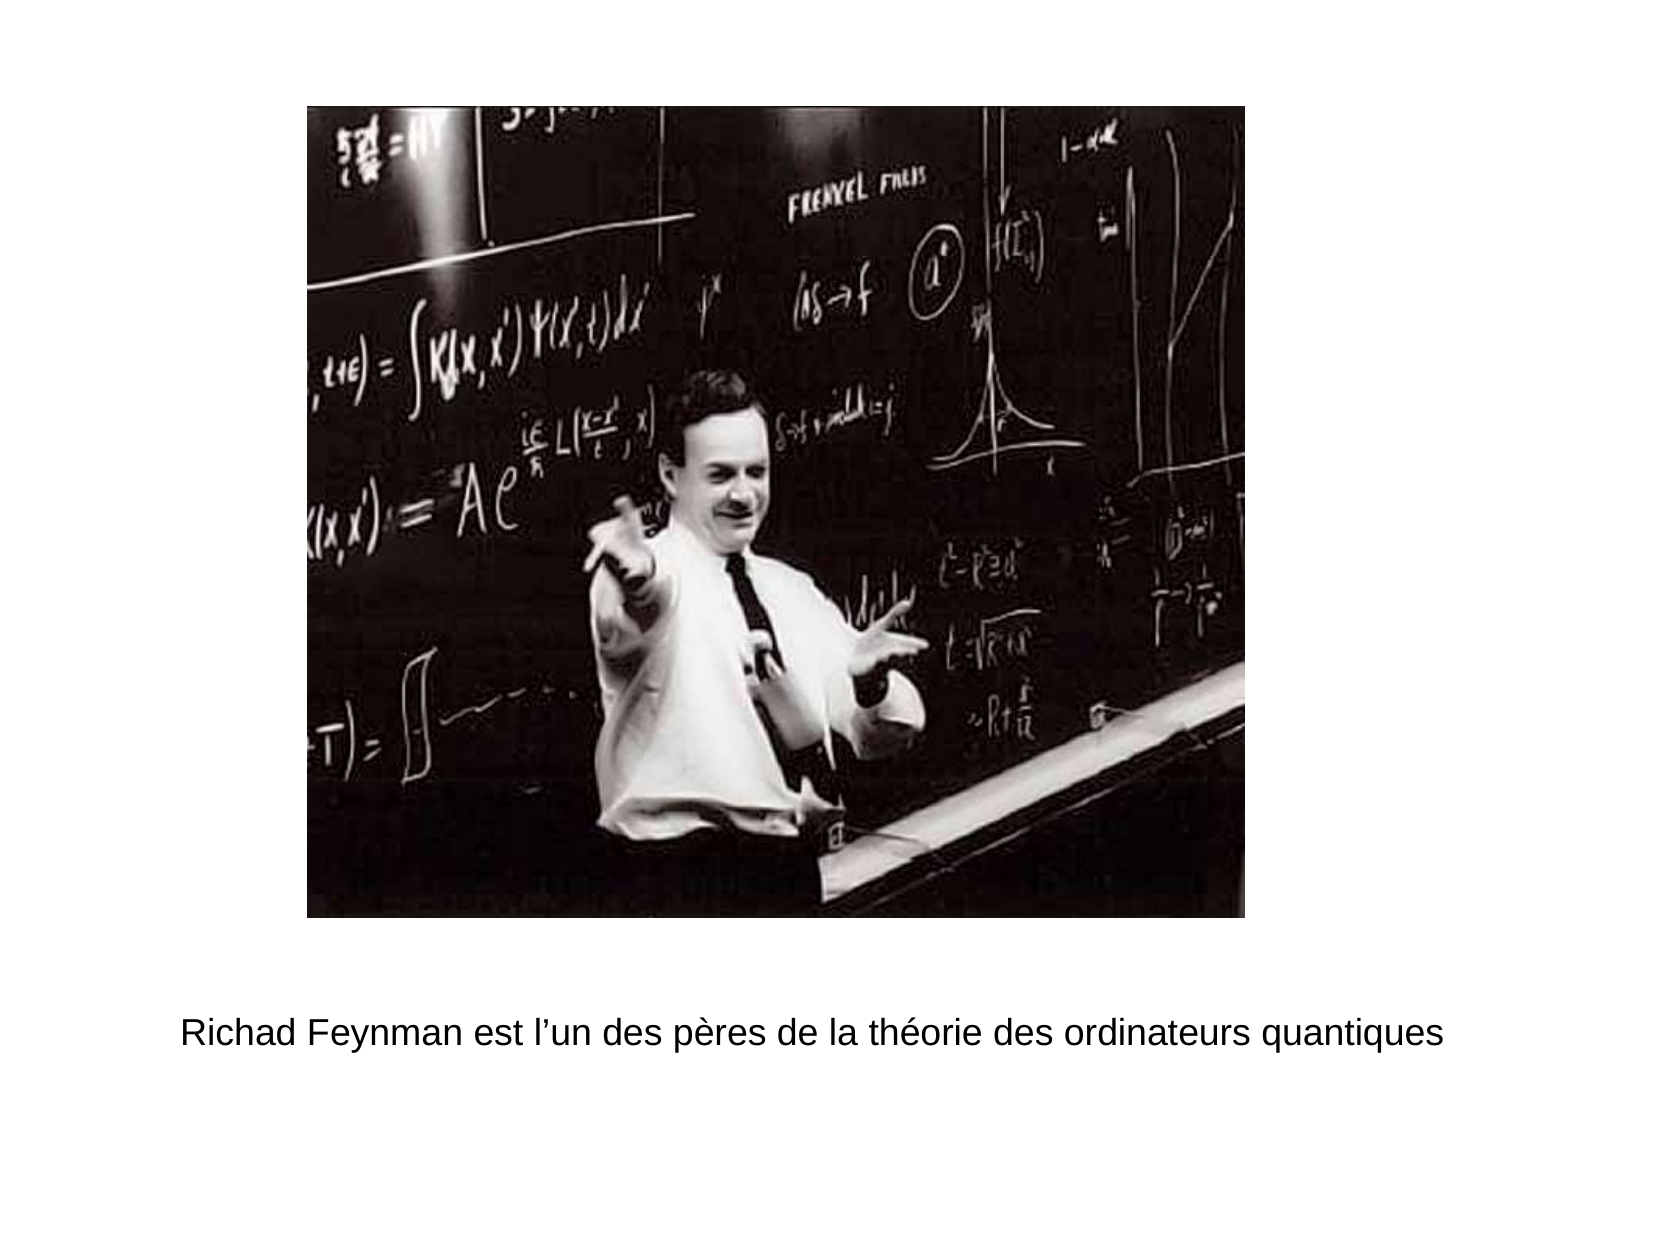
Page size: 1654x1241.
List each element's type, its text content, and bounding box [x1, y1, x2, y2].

text_box Richad Feynman est l’un des pères de la théorie des ordinateurs quantiques [165, 1003, 1465, 1061]
picture [307, 106, 1245, 918]
